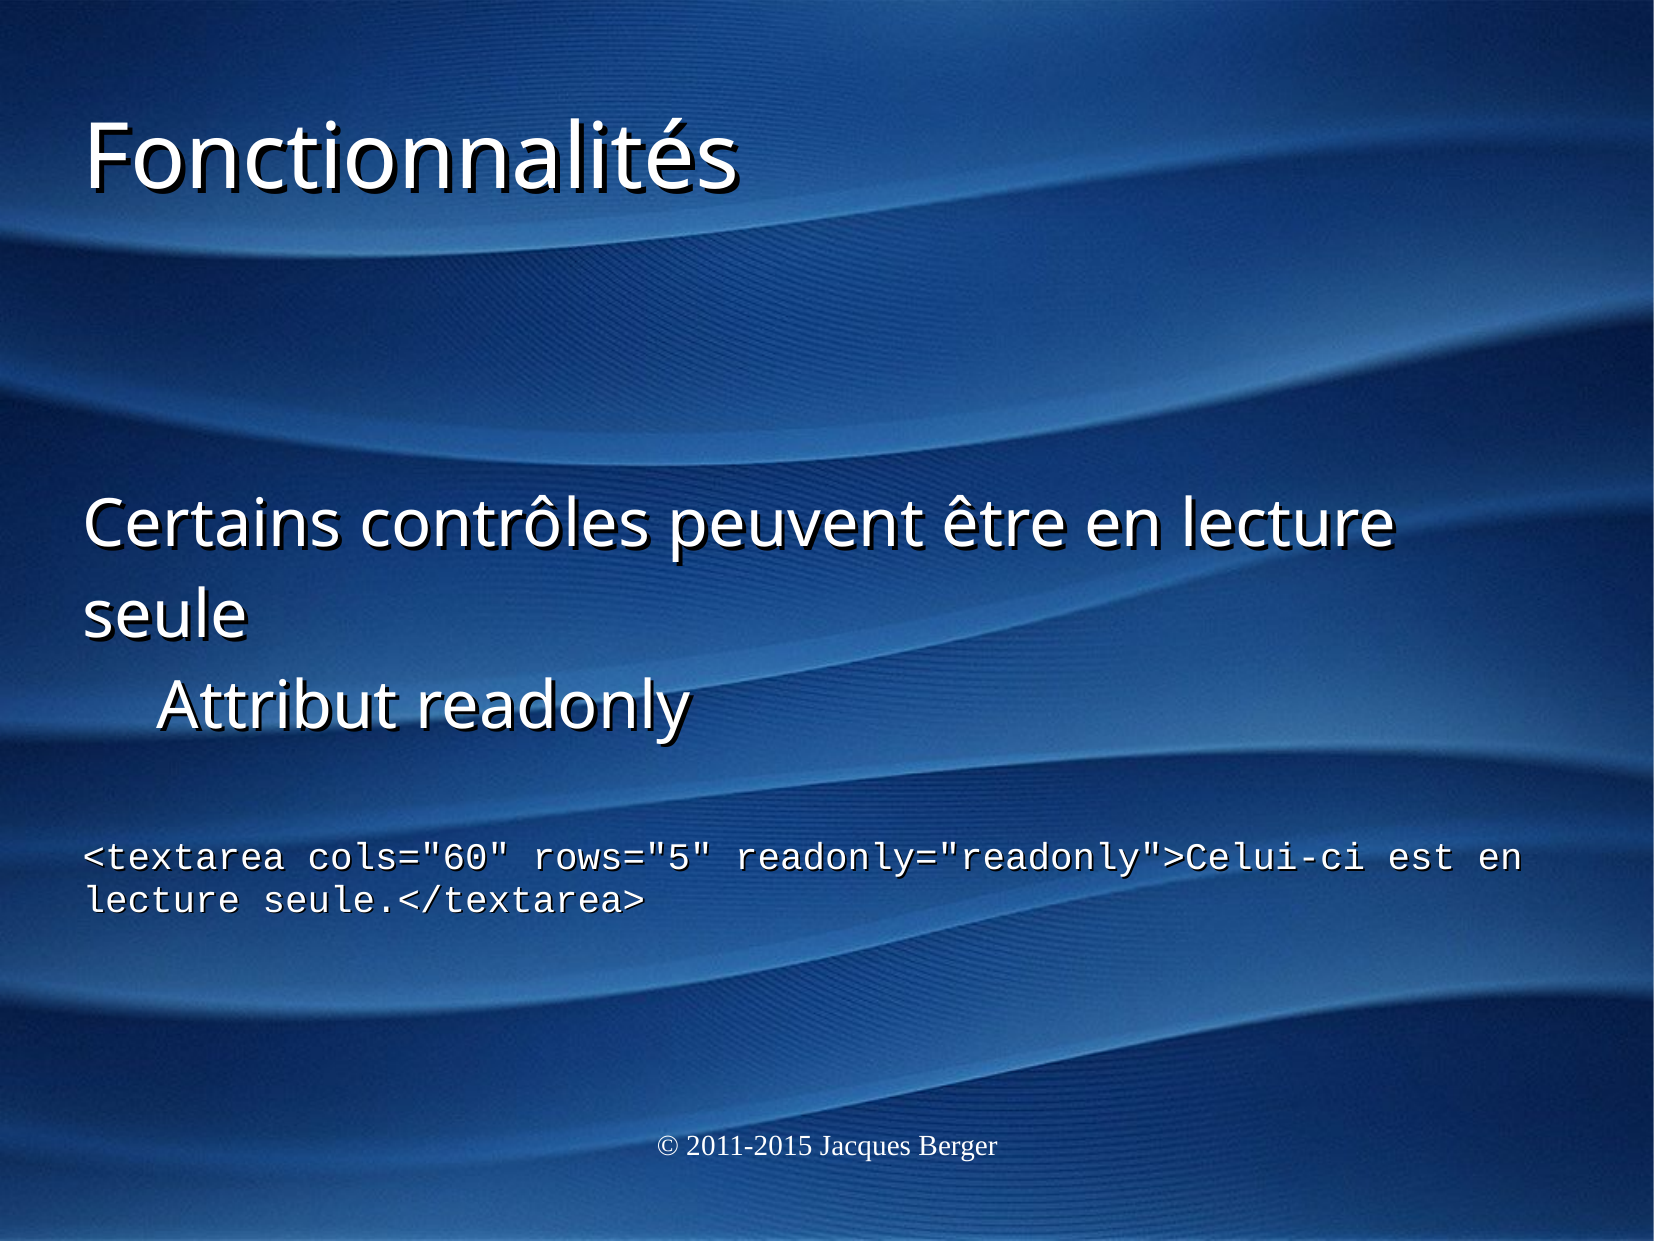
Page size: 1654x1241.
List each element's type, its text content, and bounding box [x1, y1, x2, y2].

picture [0, 0, 1654, 1241]
subtitle Certains contrôles peuvent être en lecture seule Attribut readonly <textarea cols="60" rows="5" readonly="readonly">Celui-ci est en lecture seule.</textarea> [82, 297, 1571, 1102]
title Fonctionnalités [82, 56, 1571, 250]
